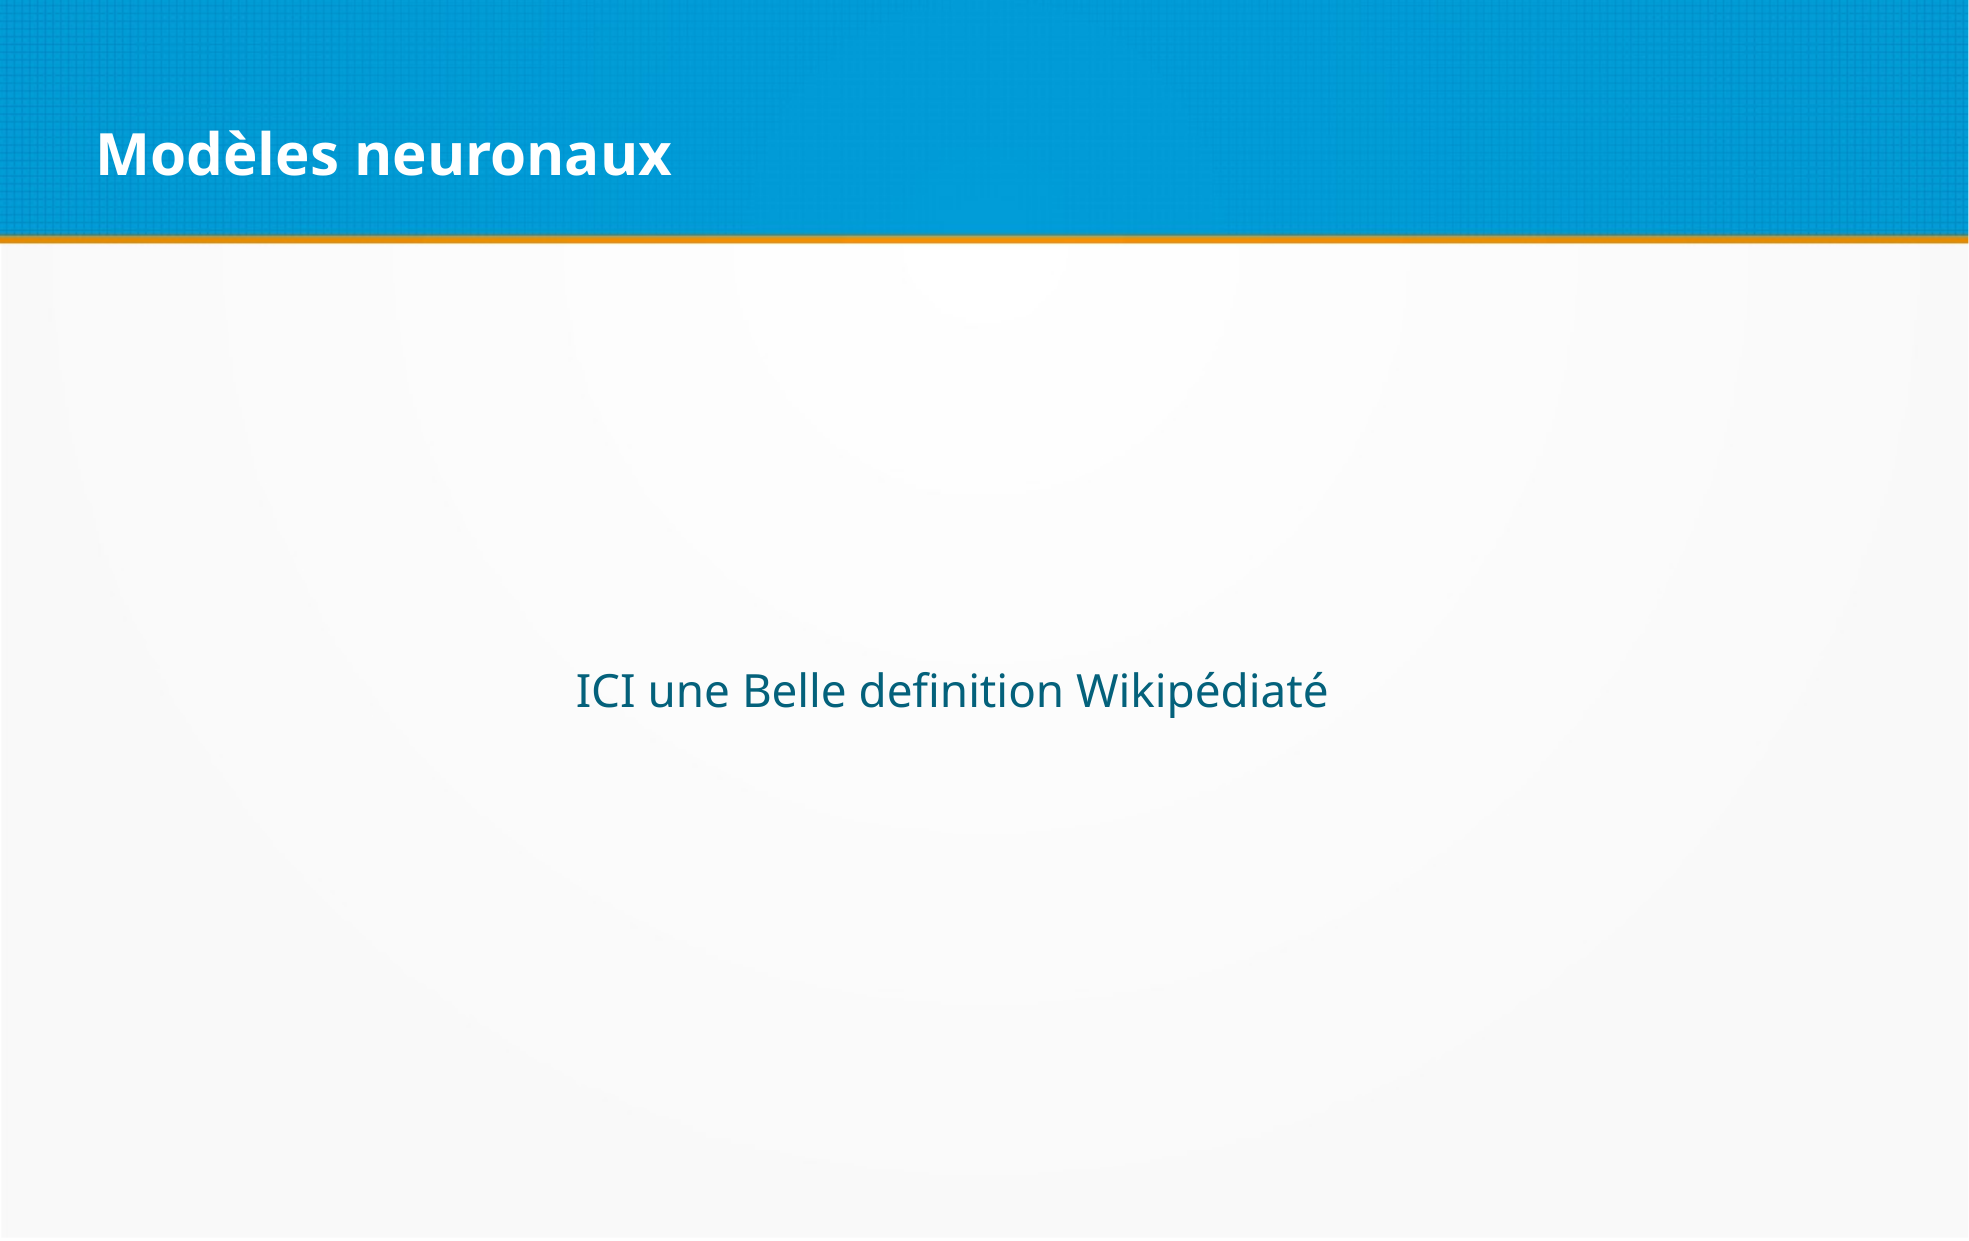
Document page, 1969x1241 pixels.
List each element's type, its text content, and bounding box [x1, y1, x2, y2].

text_box Modèles neuronaux [90, 110, 1876, 196]
text_box ICI une Belle definition Wikipédiaté [570, 655, 1250, 725]
picture [0, 233, 1969, 1241]
